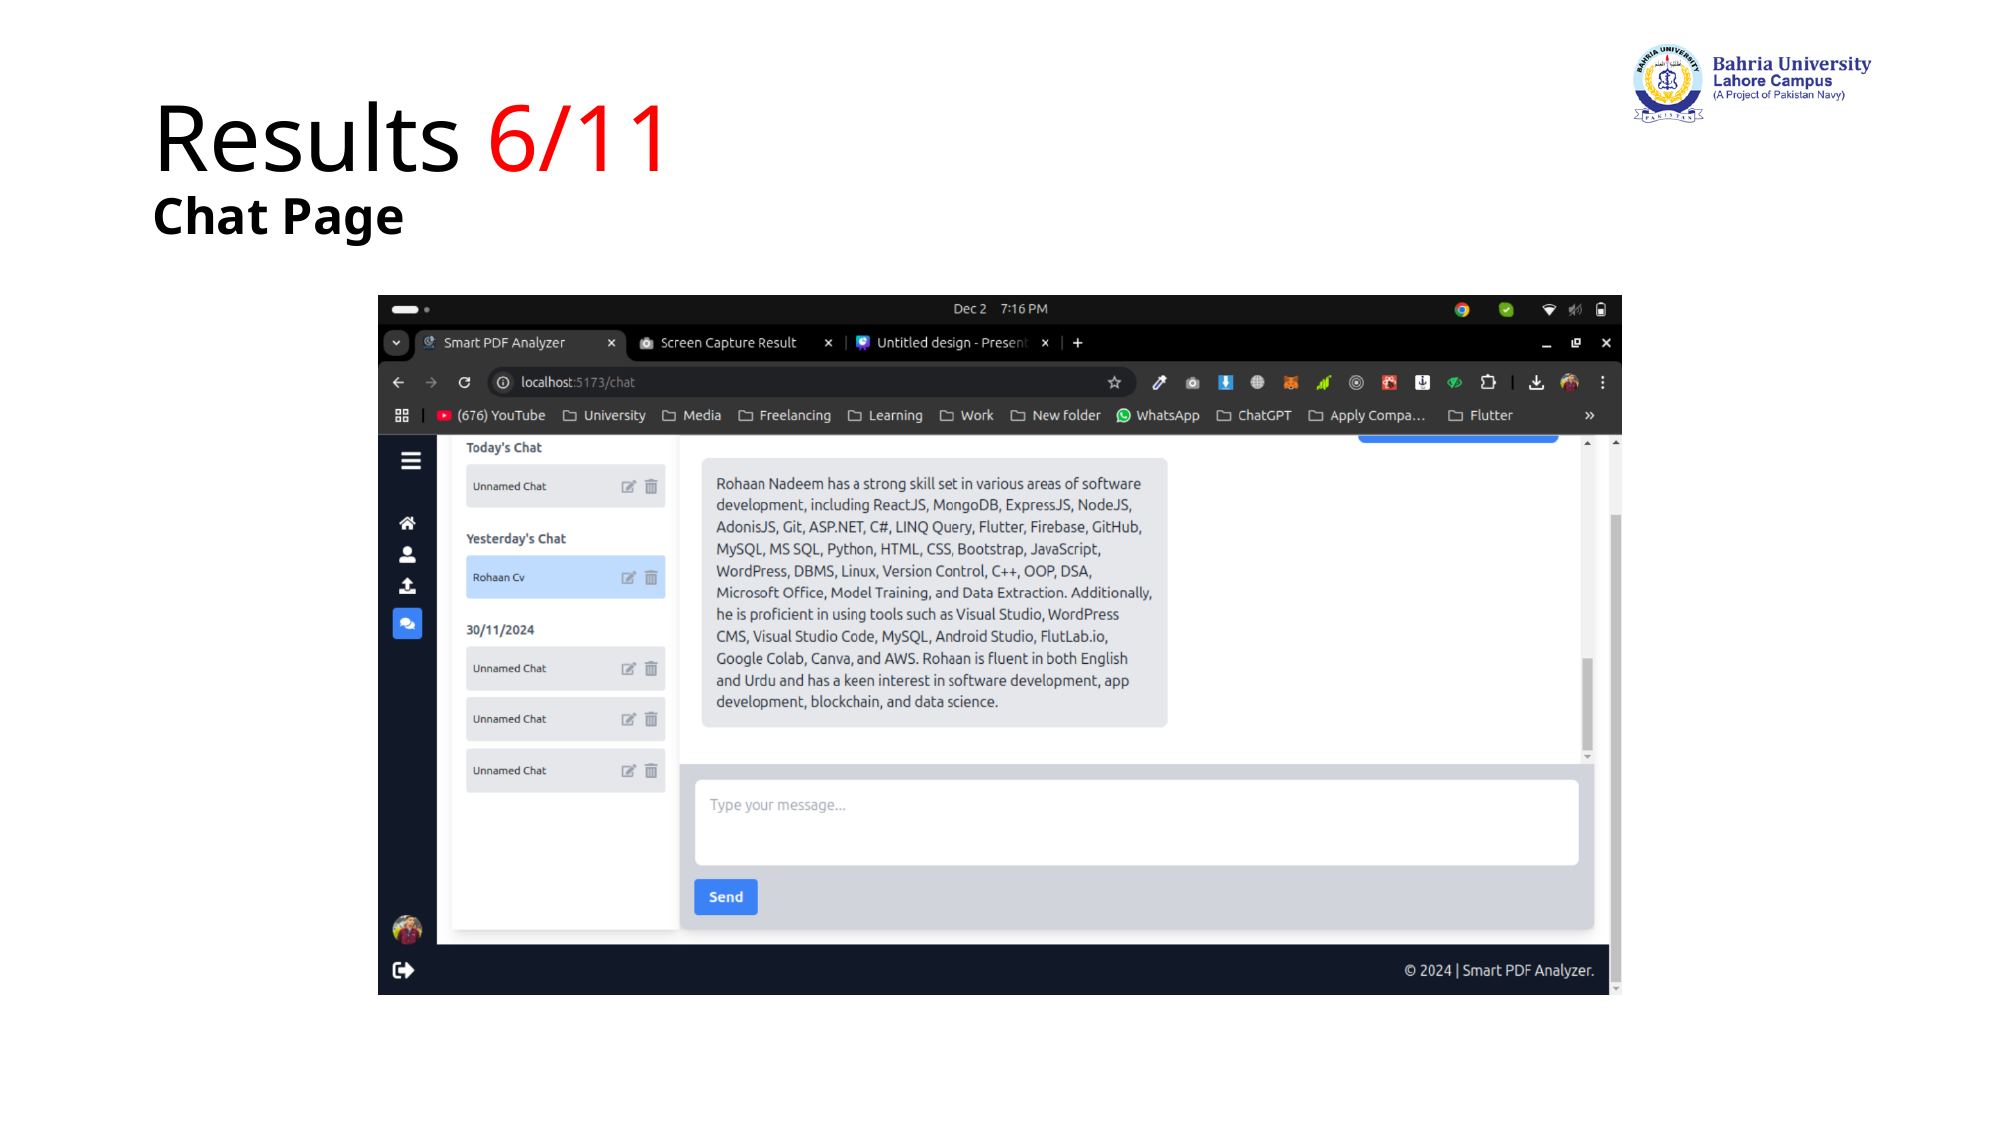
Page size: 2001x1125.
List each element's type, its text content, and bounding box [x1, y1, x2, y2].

title Results 6/11 Chat Page [137, 59, 1863, 278]
picture [378, 295, 1622, 995]
picture [1625, 41, 1952, 134]
